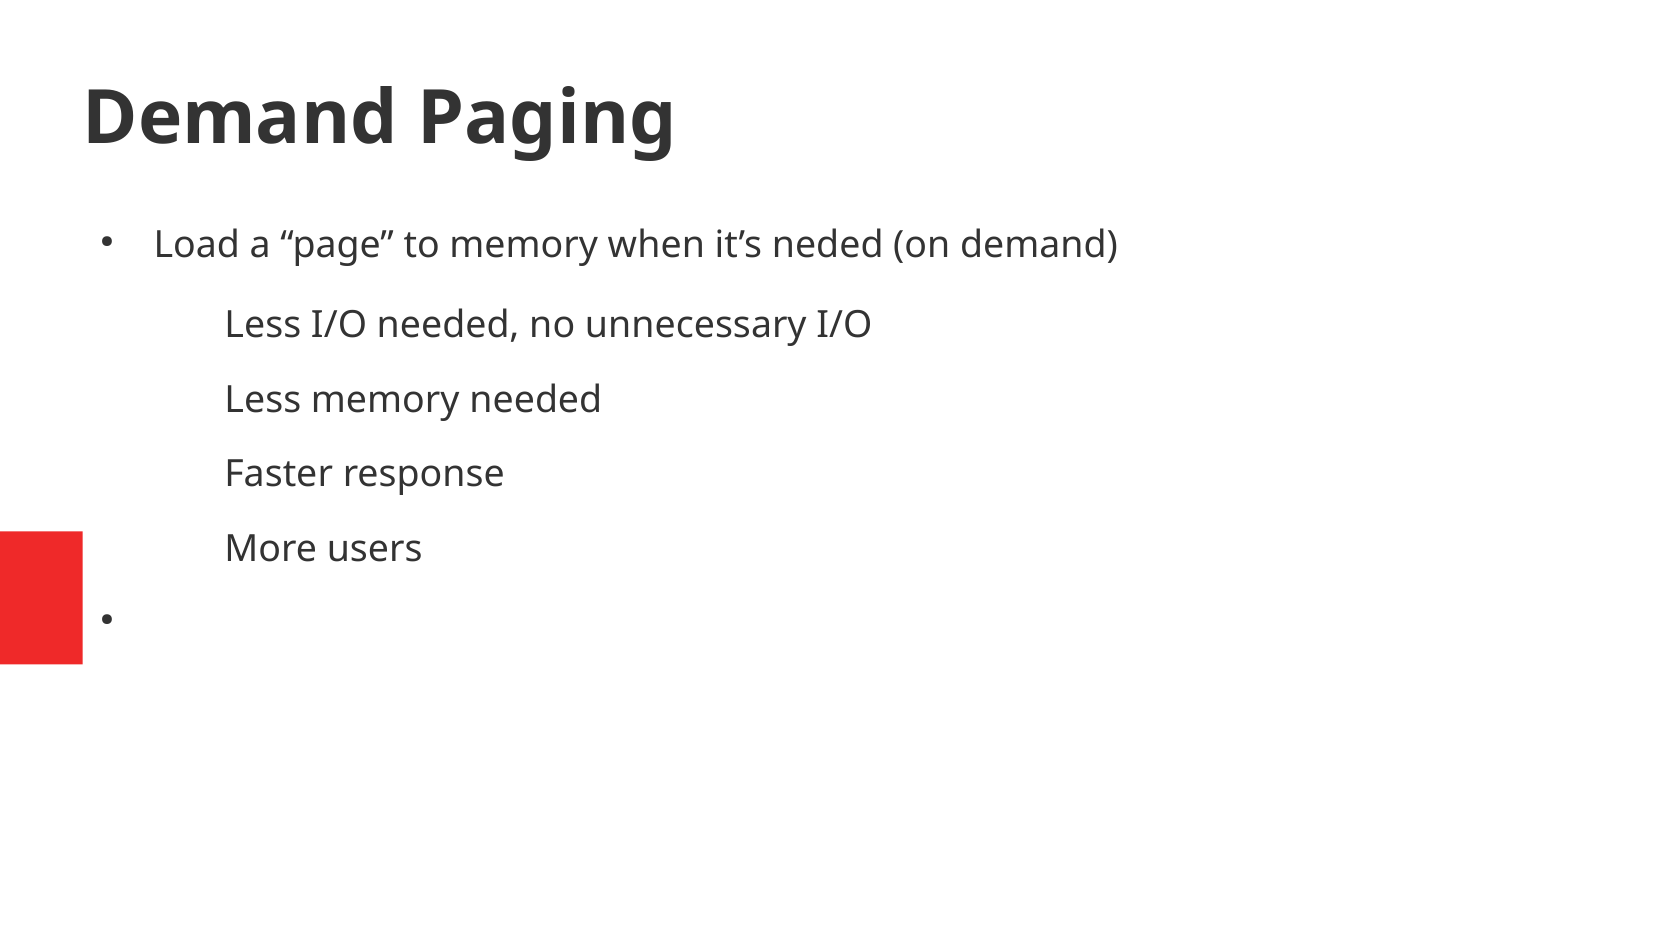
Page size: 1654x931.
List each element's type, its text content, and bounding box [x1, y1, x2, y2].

list Load a “page” to memory when it’s neded (on demand) Less I/O needed, no unnecessary I/O Less memory needed Faster response More users [82, 217, 1595, 910]
title Demand Paging [82, 37, 1571, 193]
